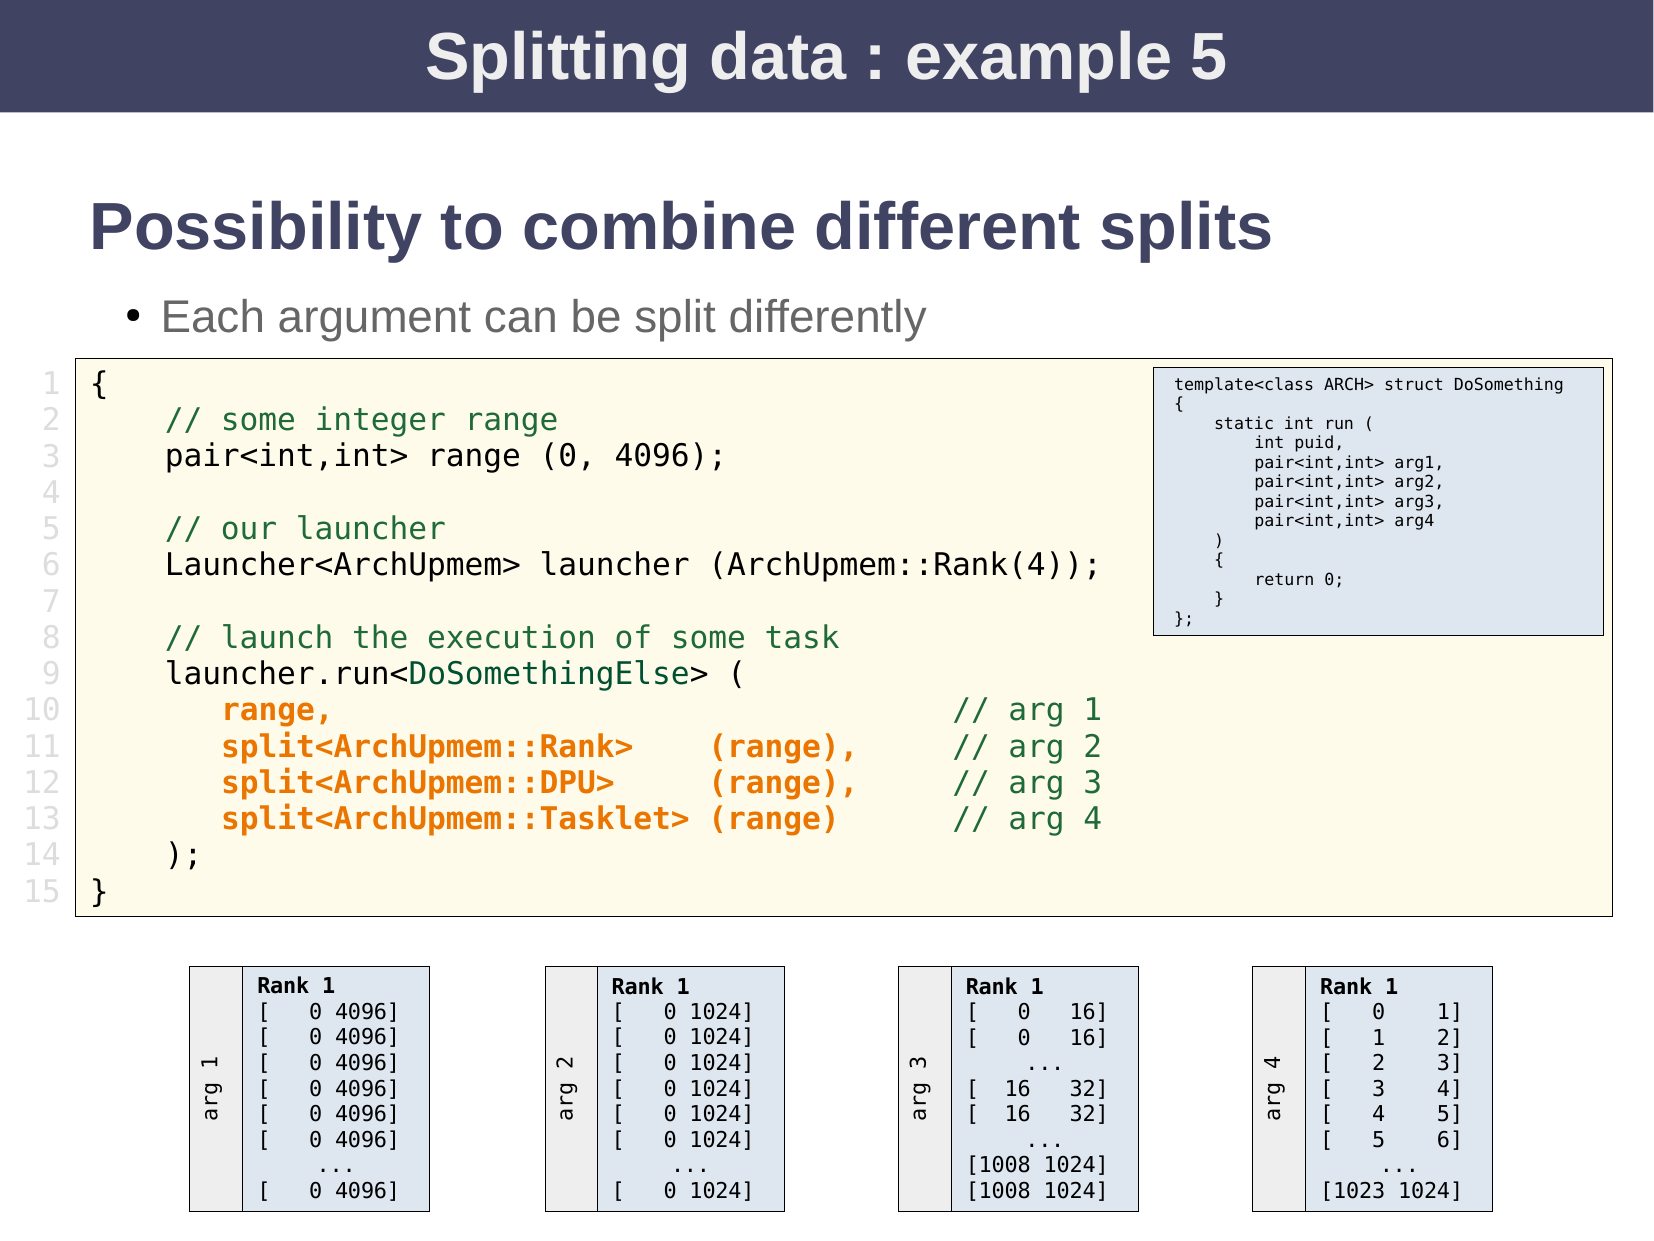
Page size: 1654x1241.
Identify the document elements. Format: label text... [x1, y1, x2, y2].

text_box arg 1 [189, 966, 243, 1212]
text_box Possibility to combine different splits Each argument can be split differently [75, 181, 1619, 376]
text_box arg 3 [898, 966, 952, 1212]
text_box arg 4 [1252, 966, 1306, 1212]
text_box 1 2 3 4 5 6 7 8 9 10 11 12 13 14 15 [8, 358, 85, 917]
text_box Rank 1 [ 0 4096] [ 0 4096] [ 0 4096] [ 0 4096] [ 0 4096] [ 0 4096] ... [ 0 4096] [243, 966, 430, 1212]
text_box Rank 1 [ 0 1] [ 1 2] [ 2 3] [ 3 4] [ 4 5] [ 5 6] ... [1023 1024] [1306, 966, 1493, 1212]
text_box Splitting data : example 5 [0, 0, 1654, 113]
text_box Rank 1 [ 0 16] [ 0 16] ... [ 16 32] [ 16 32] ... [1008 1024] [1008 1024] [952, 966, 1139, 1212]
text_box Rank 1 [ 0 1024] [ 0 1024] [ 0 1024] [ 0 1024] [ 0 1024] [ 0 1024] ... [ 0 1024] [598, 966, 785, 1212]
text_box arg 2 [545, 966, 598, 1212]
text_box { // some integer range pair<int,int> range (0, 4096); // our launcher Launcher<ArchUpmem> launcher (ArchUpmem::Rank(4)); // launch the execution of some task launcher.run<DoSomethingElse> ( range, // arg 1 split<ArchUpmem::Rank> (range), // arg 2 split<ArchUpmem::DPU> (range), // arg 3 split<ArchUpmem::Tasklet> (range) // arg 4 ); } [85, 376, 1613, 917]
text_box template<class ARCH> struct DoSomething { static int run ( int puid, pair<int,int> arg1, pair<int,int> arg2, pair<int,int> arg3, pair<int,int> arg4 ) { return 0; } }; [1153, 367, 1604, 636]
